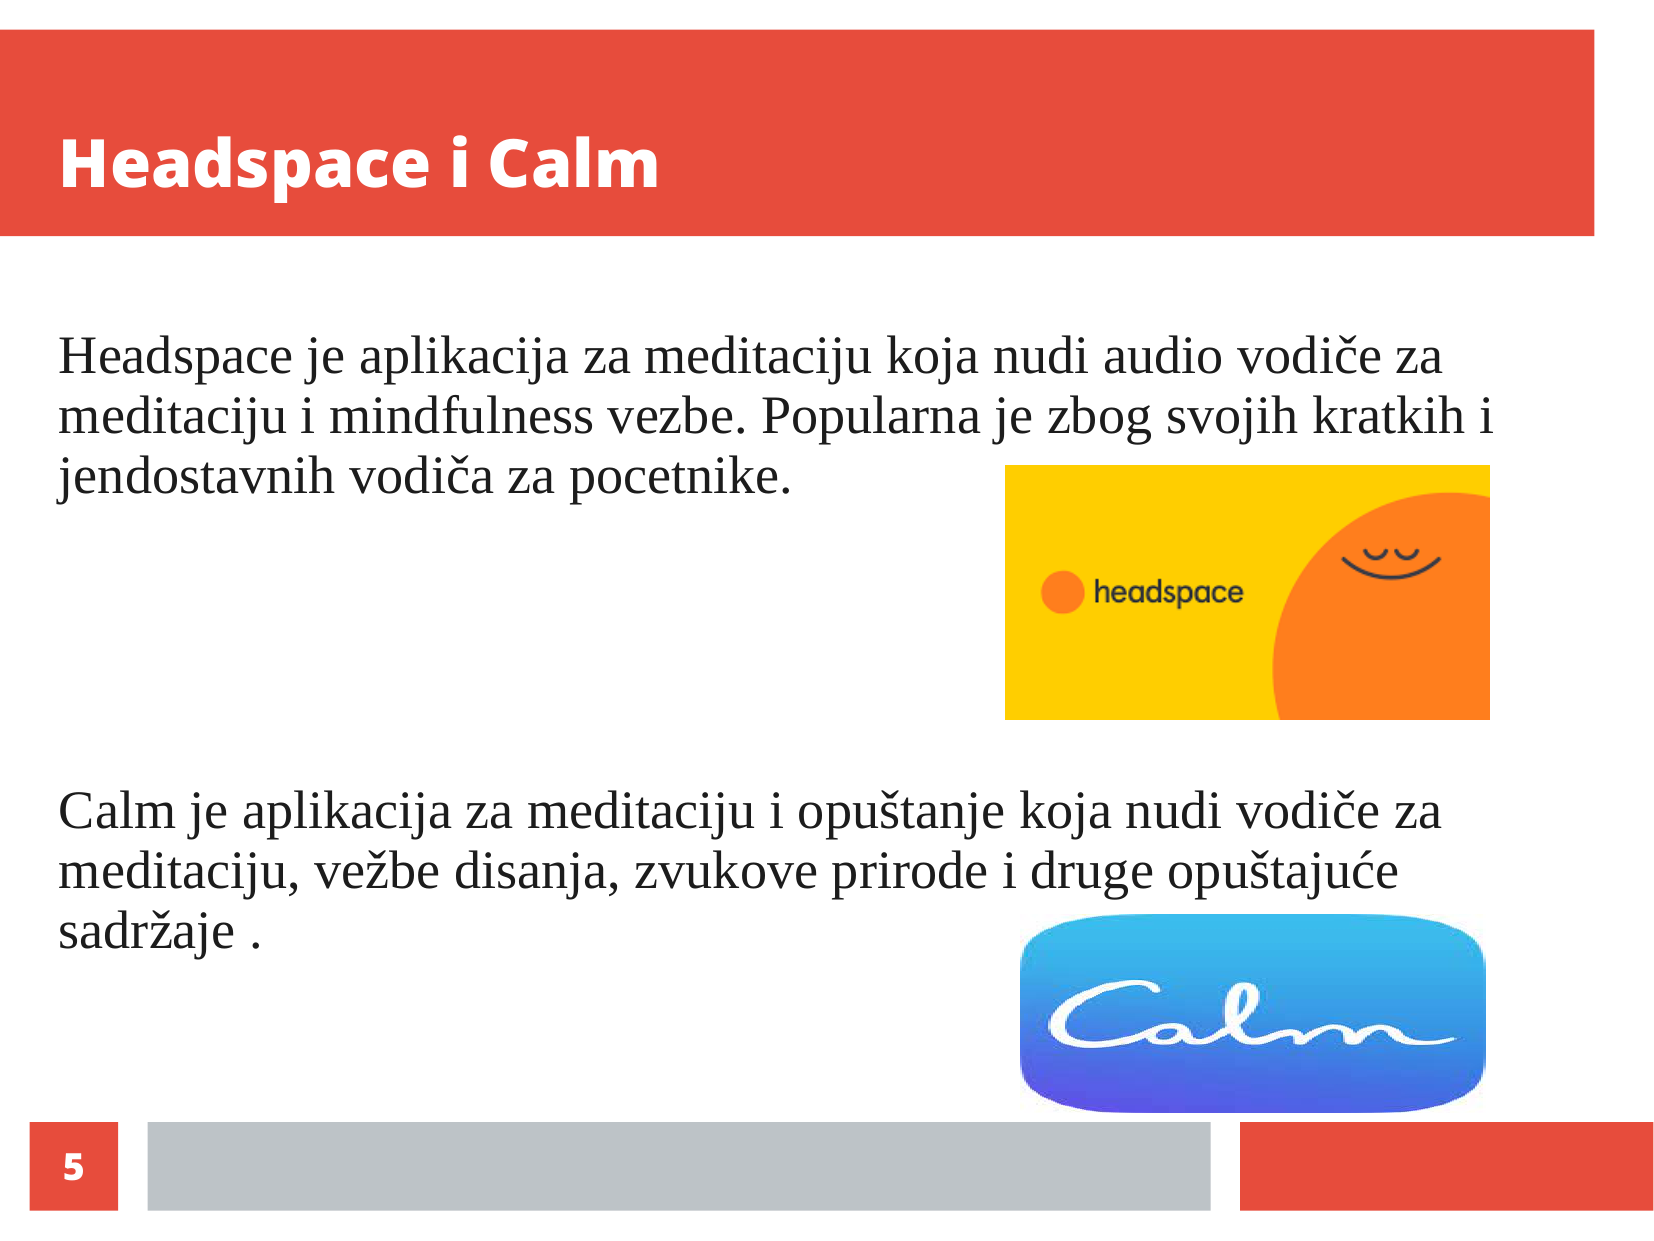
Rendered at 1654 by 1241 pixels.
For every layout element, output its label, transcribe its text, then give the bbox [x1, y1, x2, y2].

title Headspace i Calm [59, 59, 1595, 207]
picture [1020, 914, 1486, 1114]
picture [1005, 465, 1490, 721]
list Headspace je aplikacija za meditaciju koja nudi audio vodiče za meditaciju i mindfulness vezbe. Popularna je zbog svojih kratkih i jendostavnih vodiča za pocetnike. Calm je aplikacija za meditaciju i opuštanje koja nudi vodiče za meditaciju, vežbe disanja, zvukove prirode i druge opuštajuće sadržaje . [59, 324, 1565, 1093]
